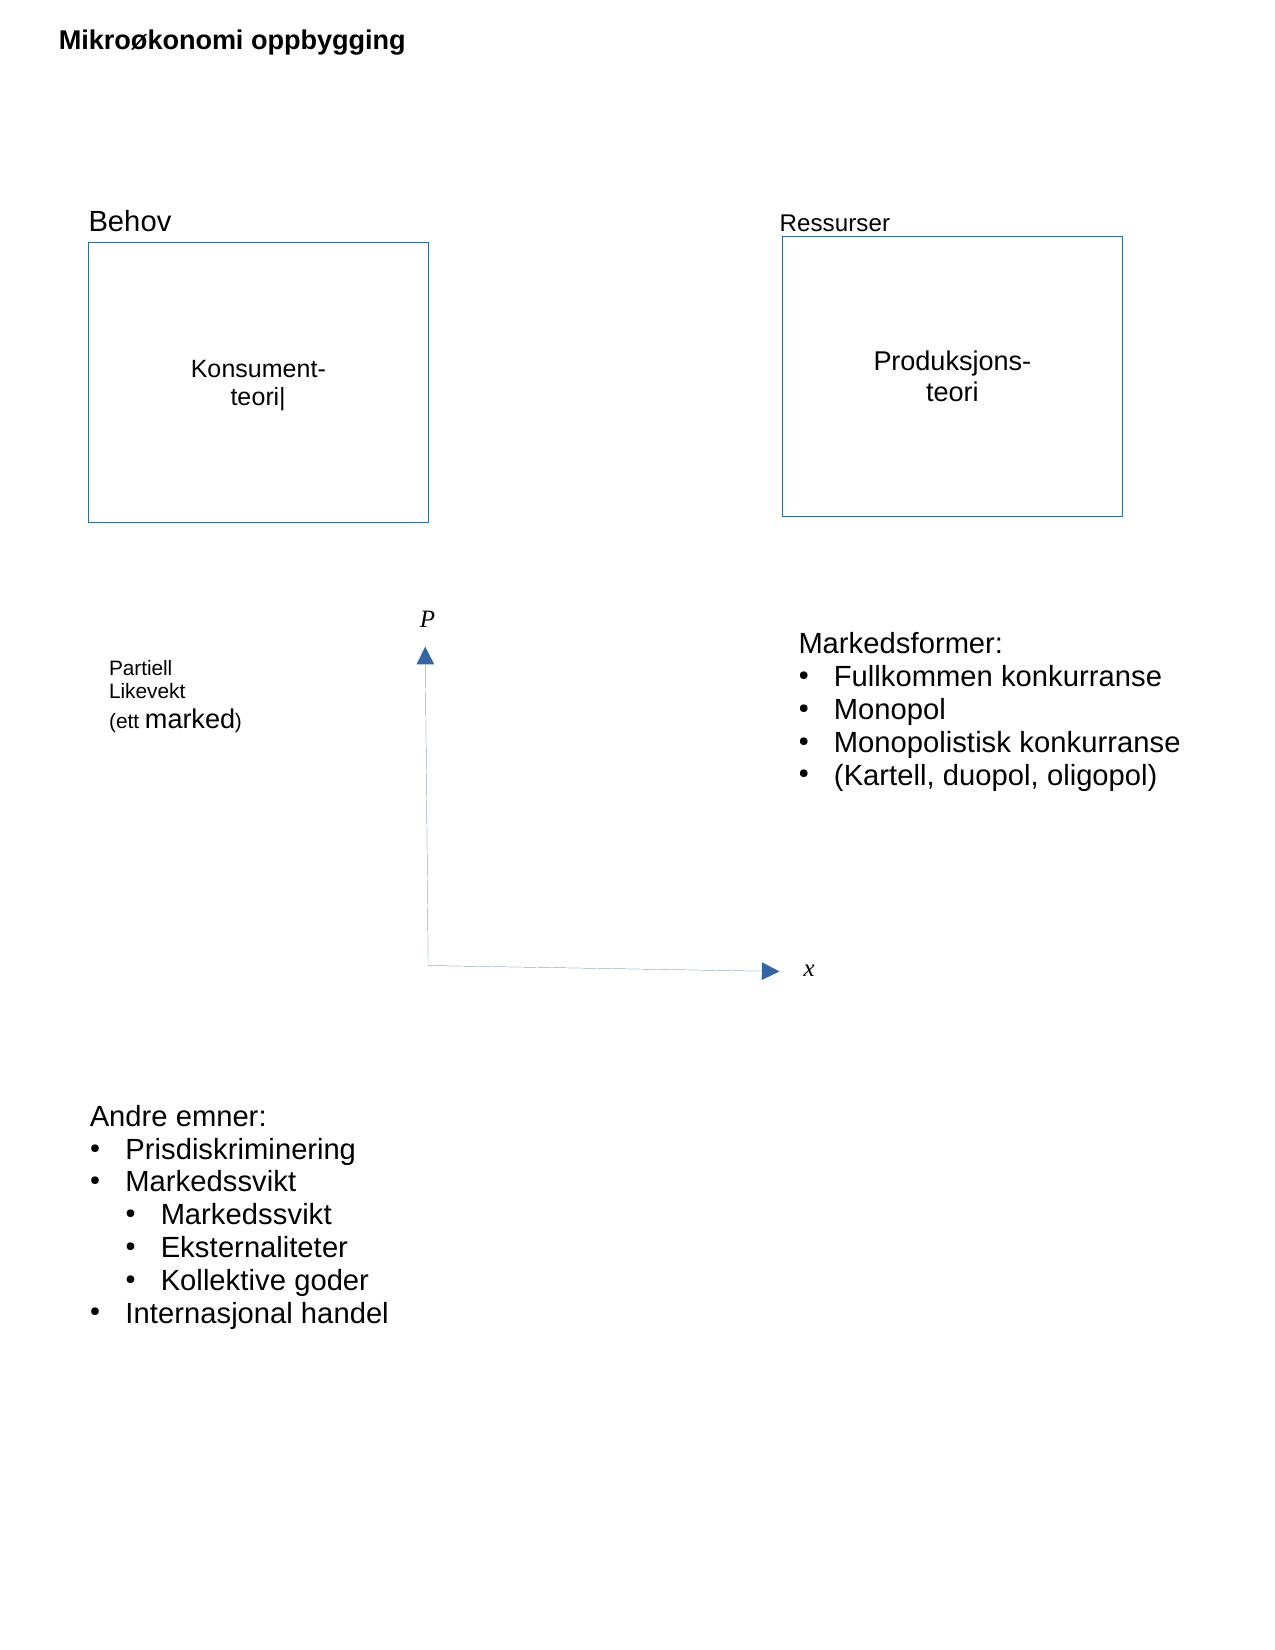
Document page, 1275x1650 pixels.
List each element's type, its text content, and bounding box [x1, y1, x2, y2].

chart [795, 954, 822, 983]
text_box Konsument- teori| [88, 242, 429, 523]
text_box Partiell Likevekt (ett marked) [94, 649, 327, 791]
chart [411, 606, 442, 634]
text_box Andre emner: Prisdiskriminering Markedssvikt Markedssvikt Eksternaliteter Kollektive goder Internasjonal handel [75, 1092, 488, 1370]
text_box Mikroøkonomi oppbygging [44, 17, 557, 75]
text_box Ressurser [764, 183, 965, 245]
text_box Produksjons- teori [782, 236, 1123, 517]
text_box Markedsformer: Fullkommen konkurranse Monopol Monopolistisk konkurranse (Kartell, duopol, oligopol) [783, 620, 1196, 874]
text_box Behov [73, 197, 210, 255]
